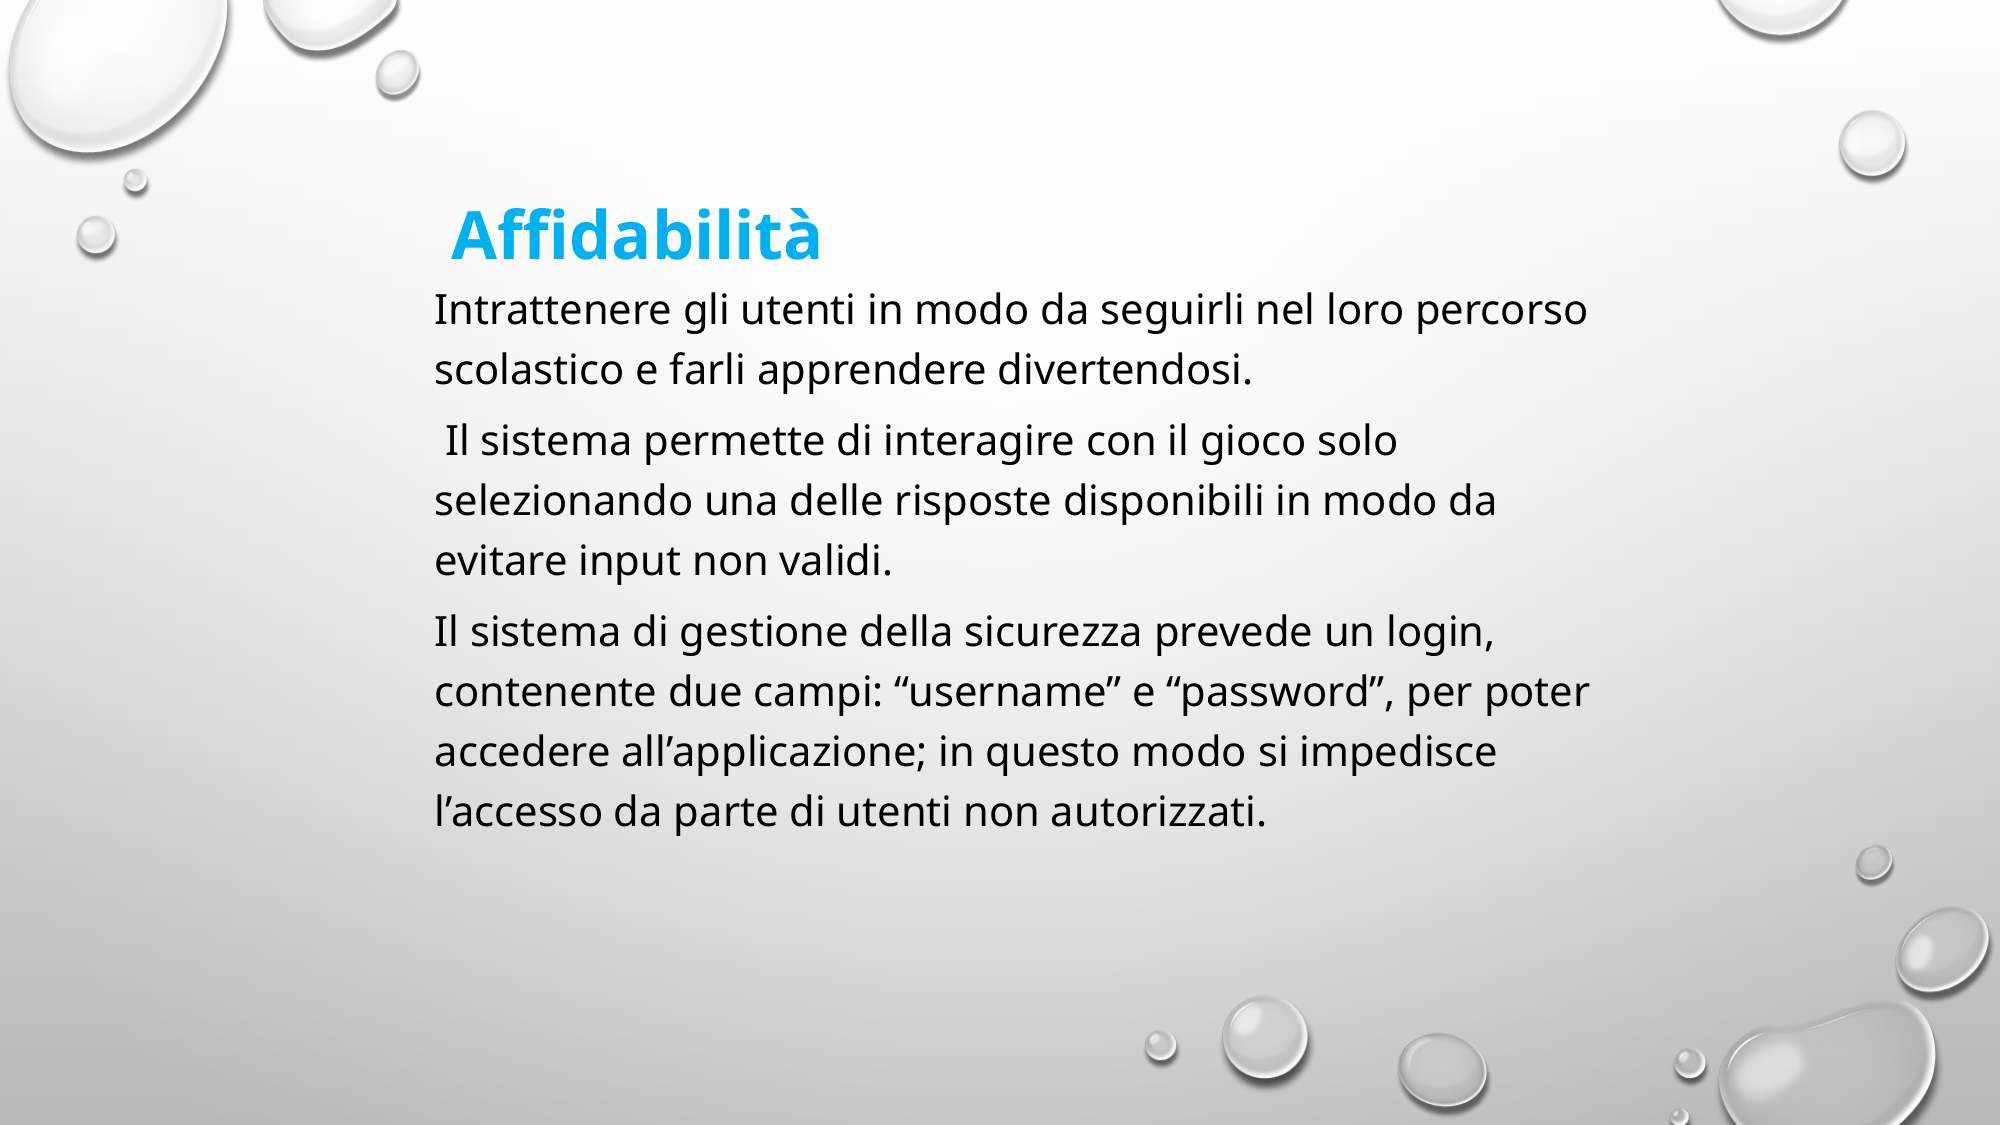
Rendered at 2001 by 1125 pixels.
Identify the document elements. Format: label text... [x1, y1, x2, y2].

list Affidabilità Intrattenere gli utenti in modo da seguirli nel loro percorso scolastico e farli apprendere divertendosi. Il sistema permette di interagire con il gioco solo selezionando una delle risposte disponibili in modo da evitare input non validi. Il sistema di gestione della sicurezza prevede un login, contenente due campi: “username” e “password”, per poter accedere all’applicazione; in questo modo si impedisce l’accesso da parte di utenti non autorizzati. [119, 169, 1653, 950]
